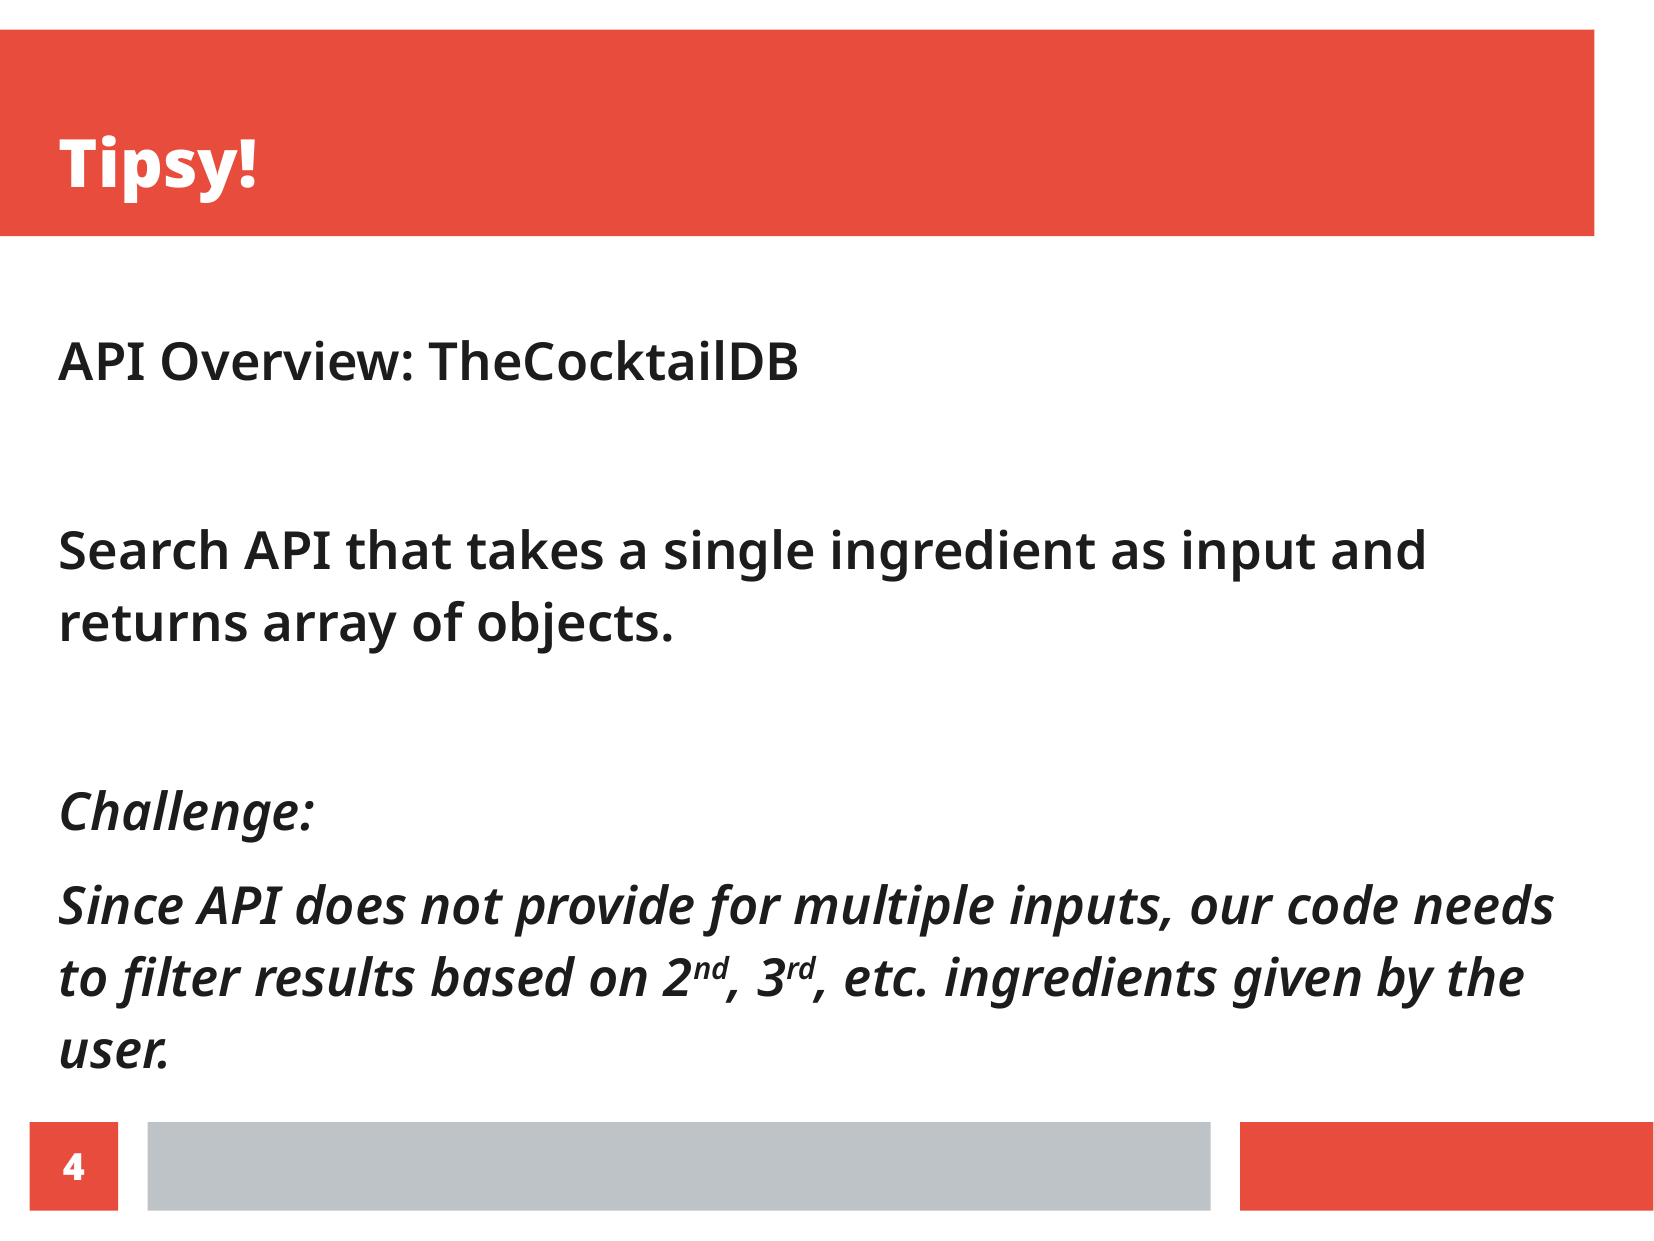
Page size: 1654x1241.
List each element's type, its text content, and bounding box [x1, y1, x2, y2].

title Tipsy! [59, 59, 1595, 207]
list API Overview: TheCocktailDB Search API that takes a single ingredient as input and returns array of objects. Challenge: Since API does not provide for multiple inputs, our code needs to filter results based on 2nd, 3rd, etc. ingredients given by the user. [59, 324, 1565, 1093]
